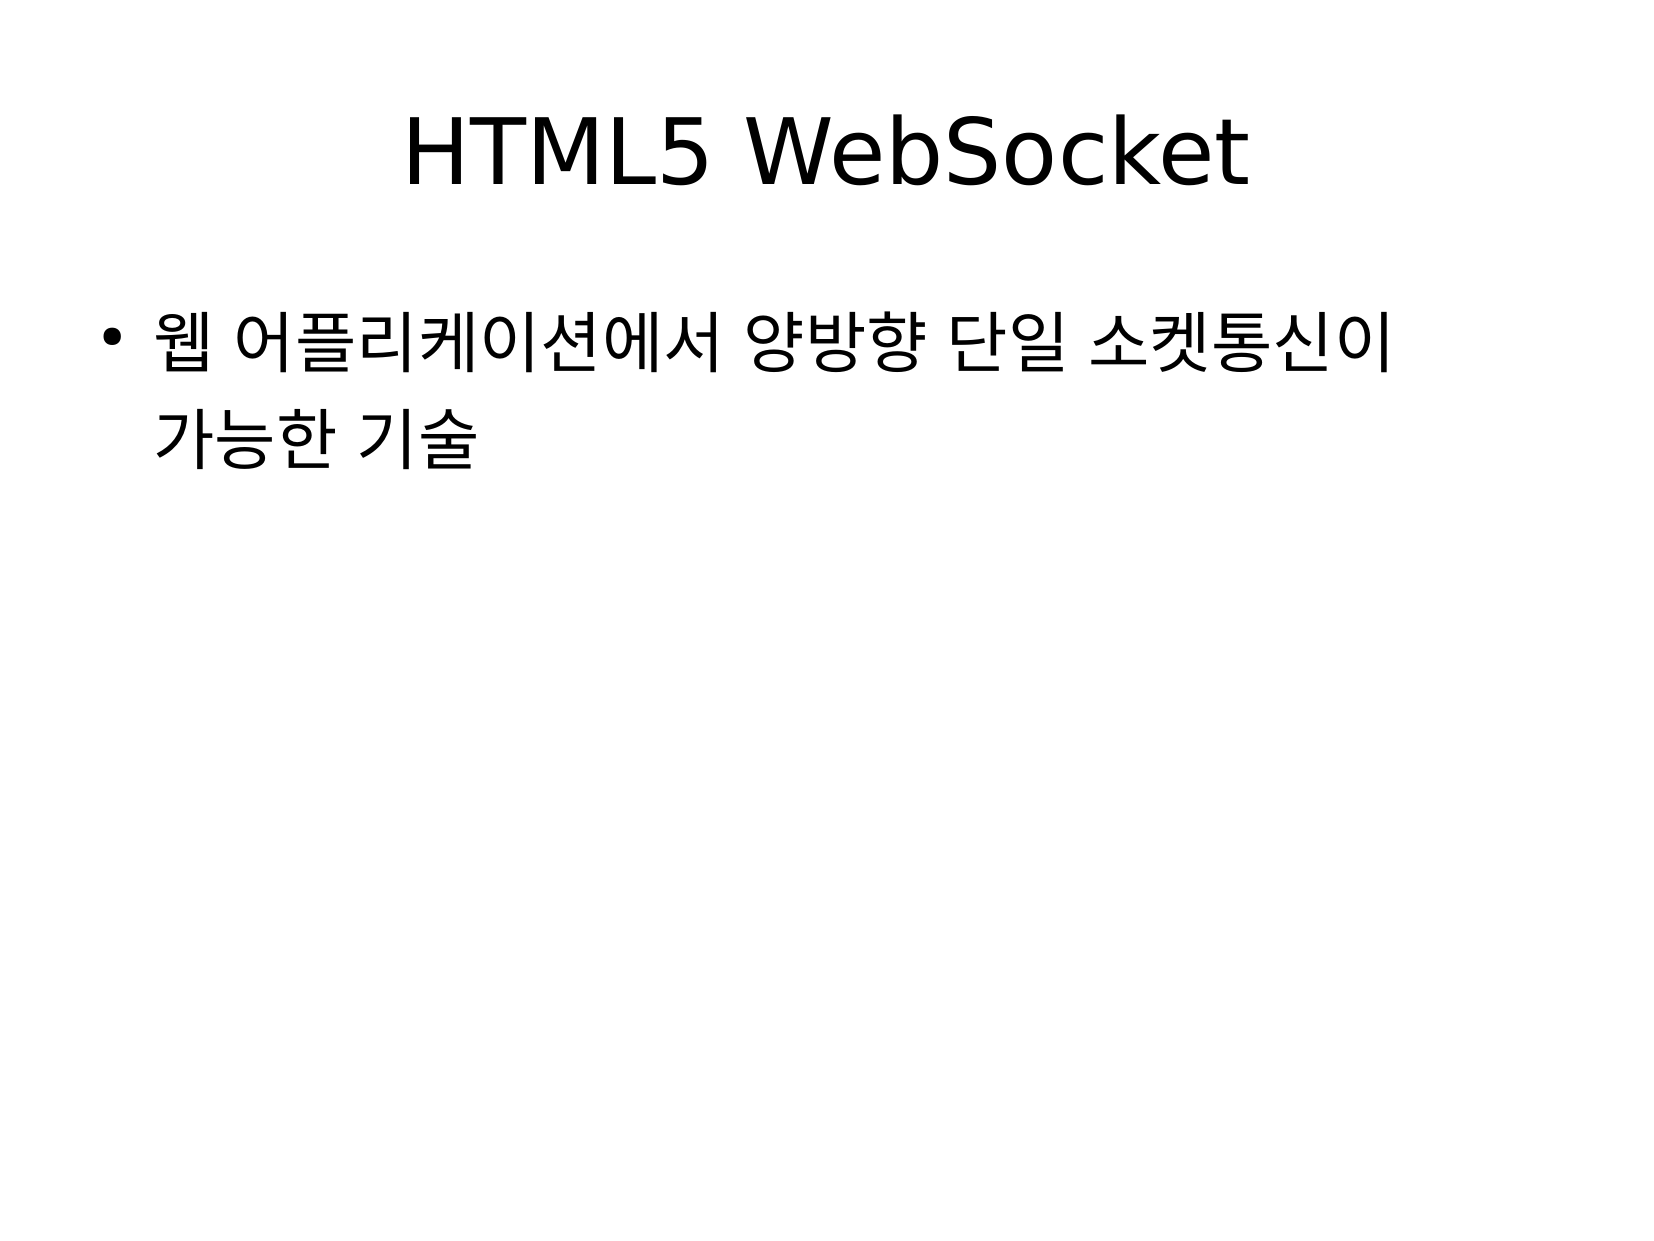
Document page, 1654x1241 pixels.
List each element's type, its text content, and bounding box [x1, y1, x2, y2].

list 웹 어플리케이션에서 양방향 단일 소켓통신이 가능한 기술 [82, 290, 1571, 1010]
title HTML5 WebSocket [82, 49, 1571, 257]
